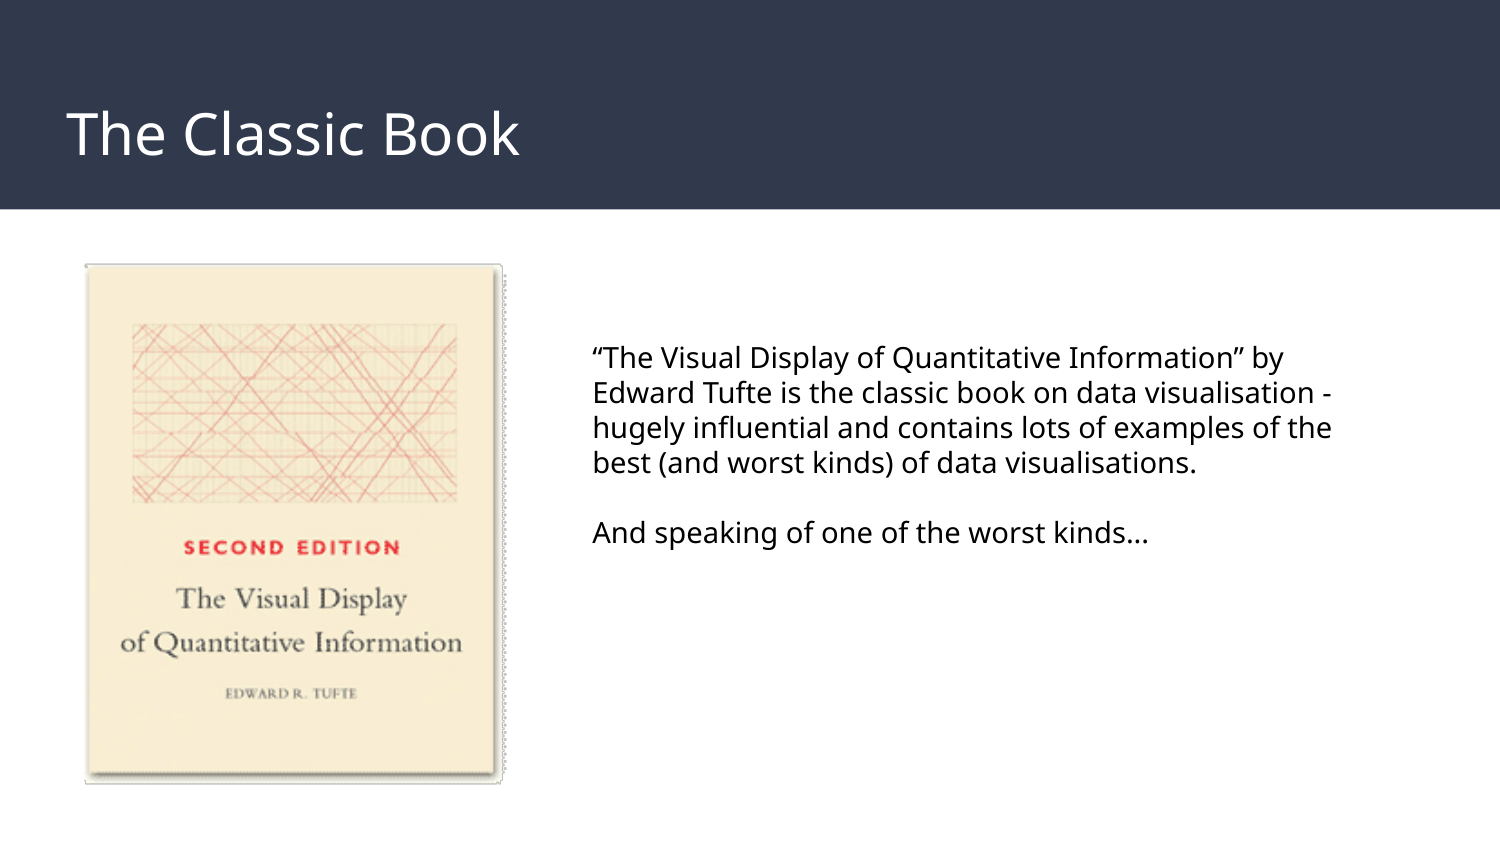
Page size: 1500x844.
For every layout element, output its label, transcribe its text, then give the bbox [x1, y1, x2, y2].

title The Classic Book [51, 82, 1449, 185]
picture [84, 250, 510, 788]
text_box “The Visual Display of Quantitative Information” by Edward Tufte is the classic book on data visualisation - hugely influential and contains lots of examples of the best (and worst kinds) of data visualisations. And speaking of one of the worst kinds... [577, 324, 1400, 732]
